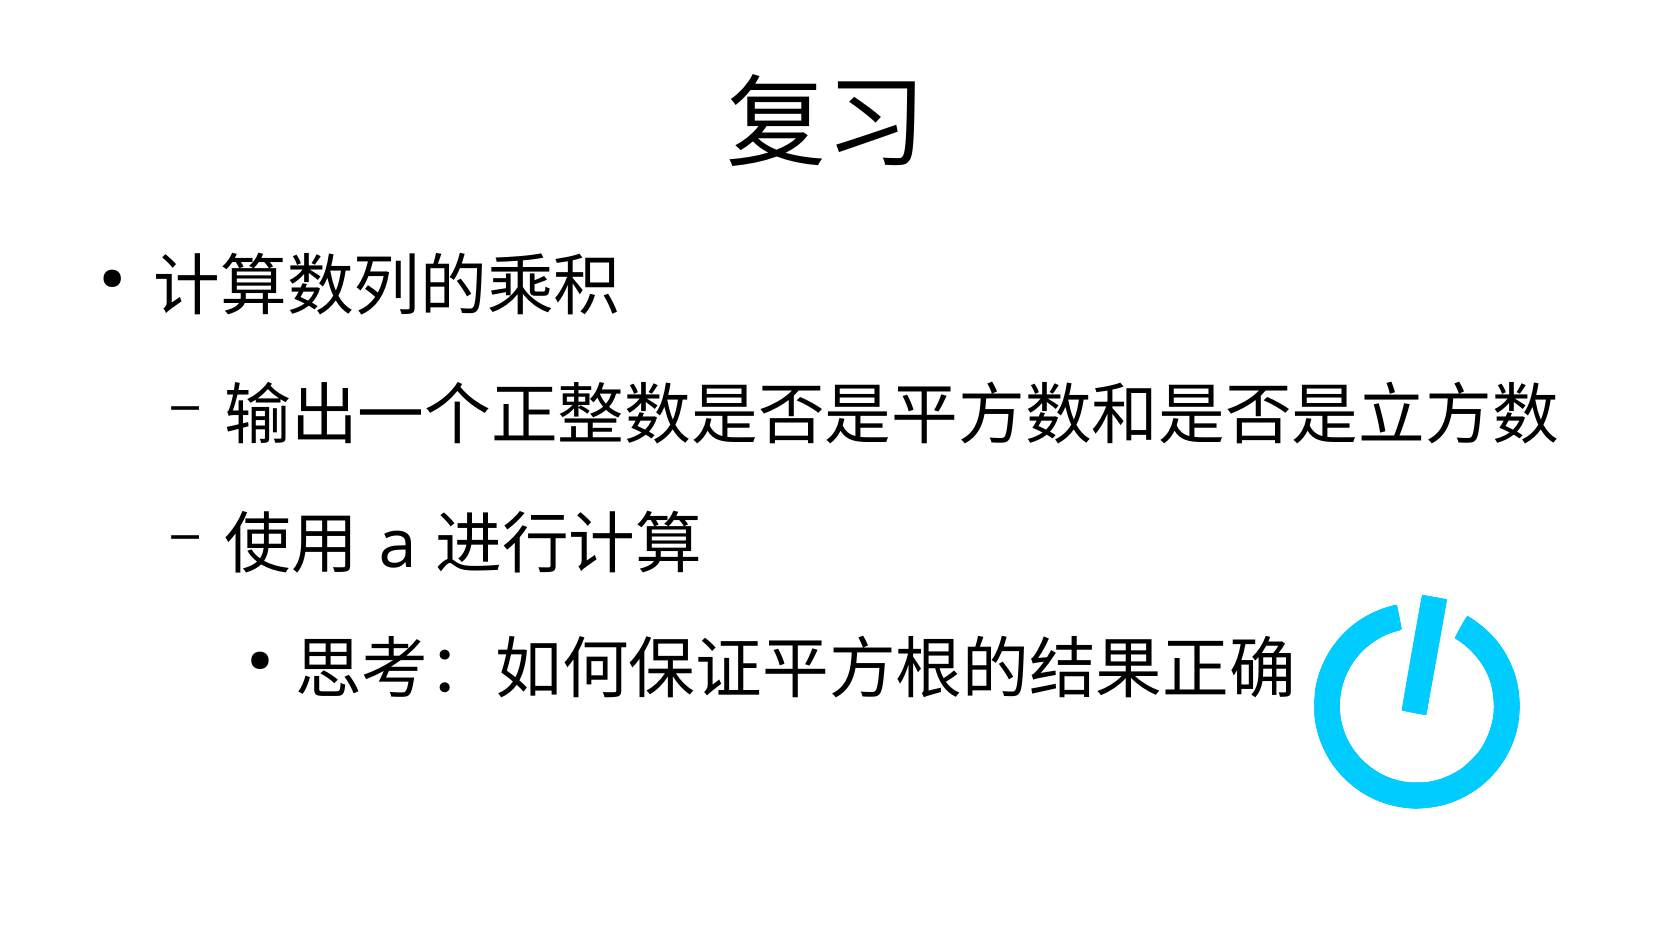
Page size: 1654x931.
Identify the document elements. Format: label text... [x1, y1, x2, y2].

title 复习 [82, 37, 1571, 193]
list 计算数列的乘积 输出一个正整数是否是平方数和是否是立方数 使用a进行计算 思考：如何保证平方根的结果正确 [82, 217, 1571, 931]
